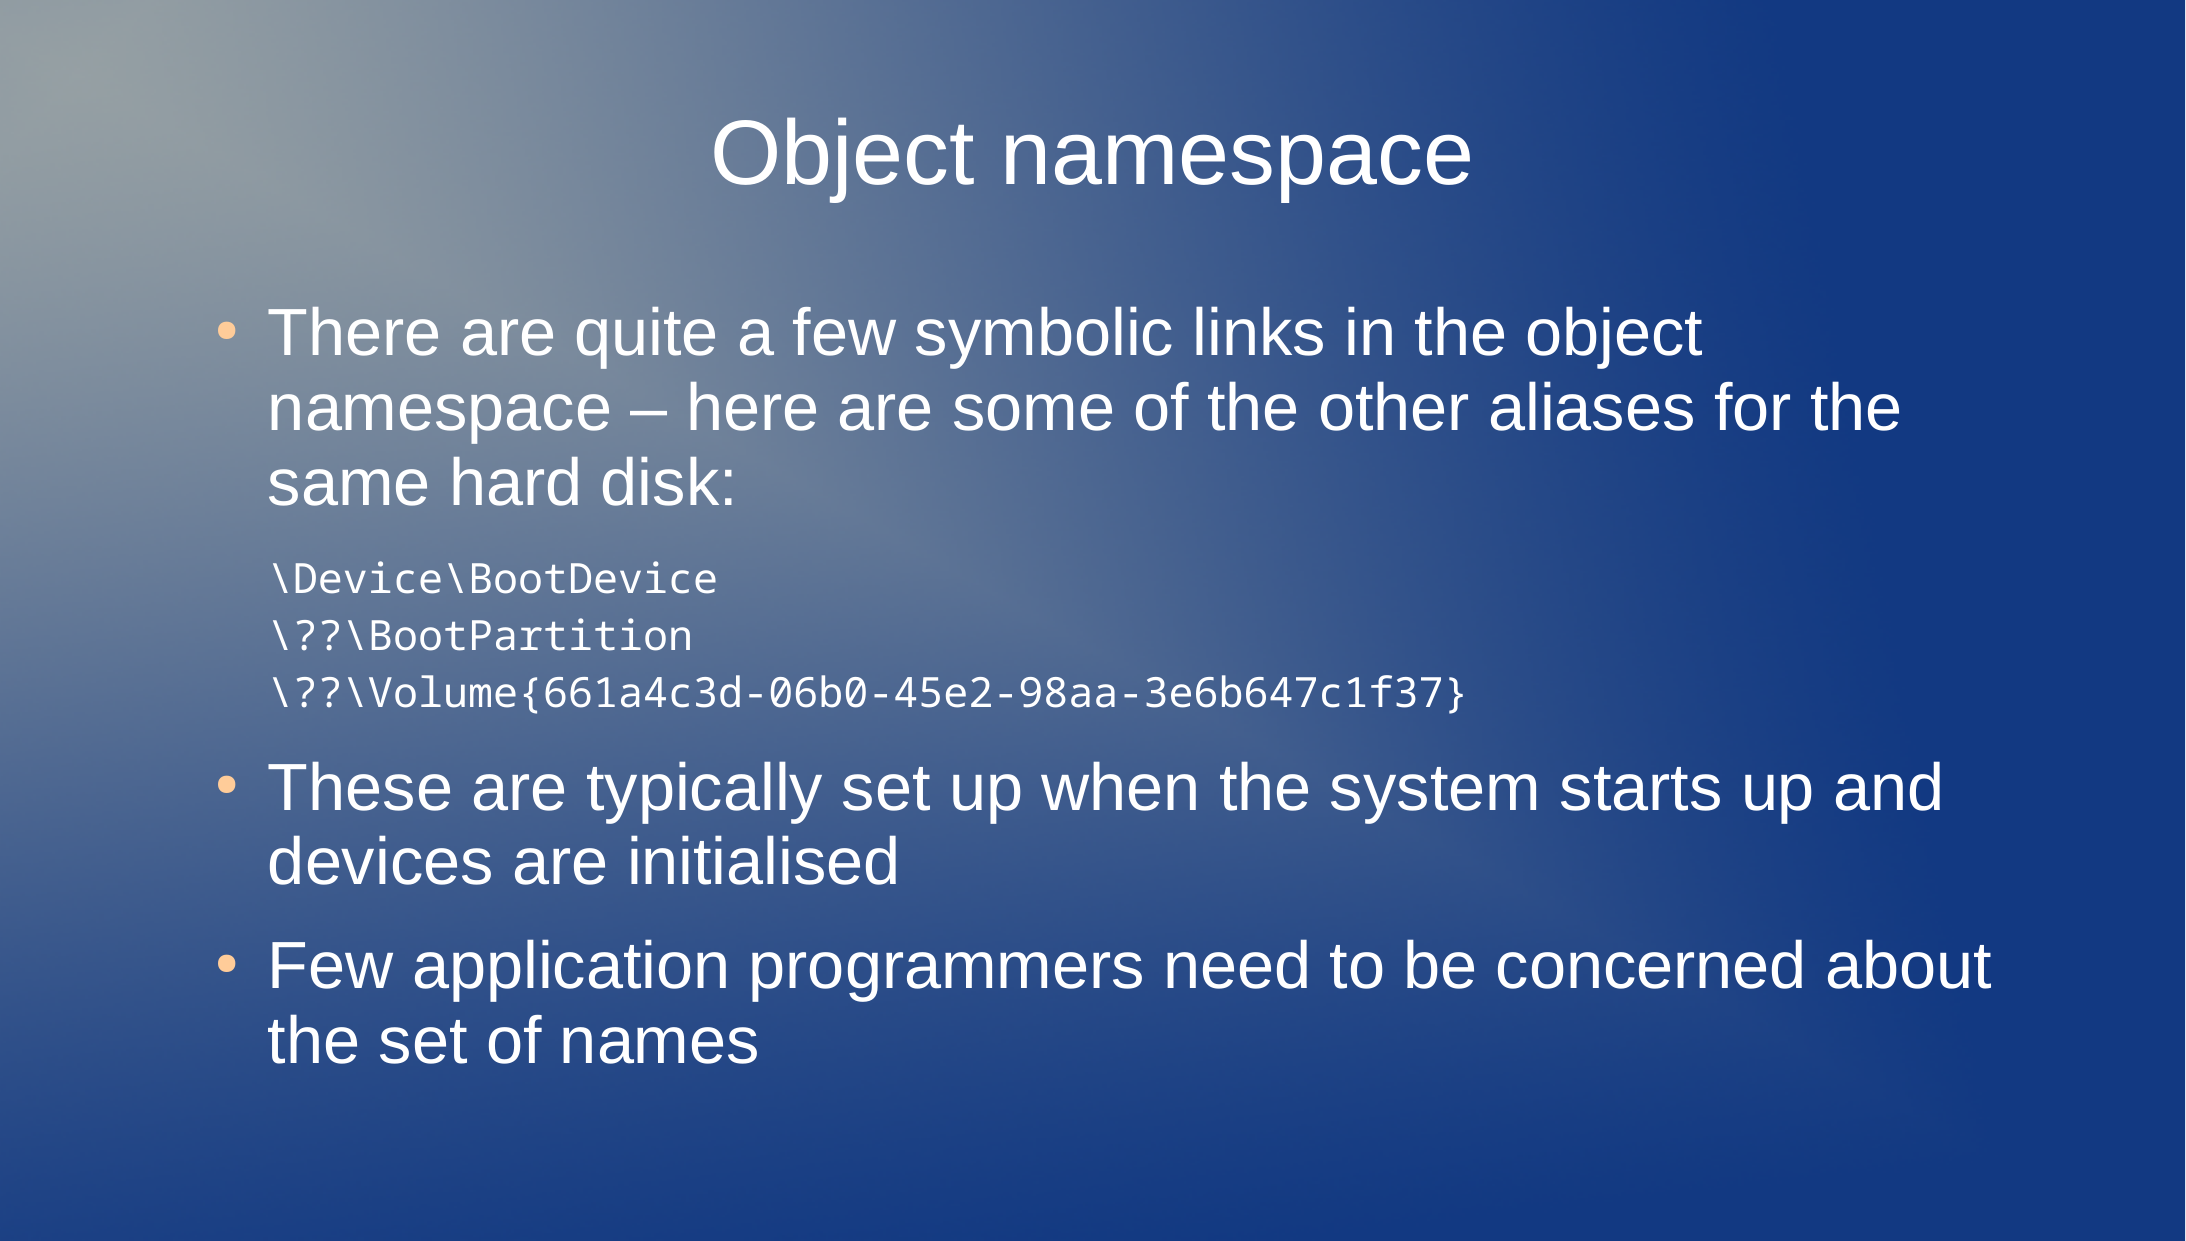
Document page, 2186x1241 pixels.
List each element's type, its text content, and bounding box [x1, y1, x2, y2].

list There are quite a few symbolic links in the object namespace – here are some of the other aliases for the same hard disk: \Device\BootDevice \??\BootPartition \??\Volume{661a4c3d-06b0-45e2-98aa-3e6b647c1f37} These are typically set up when the system starts up and devices are initialised Few application programmers need to be concerned about the set of names [197, 295, 2022, 1229]
title Object namespace [109, 49, 2076, 257]
picture [0, 0, 2186, 1241]
